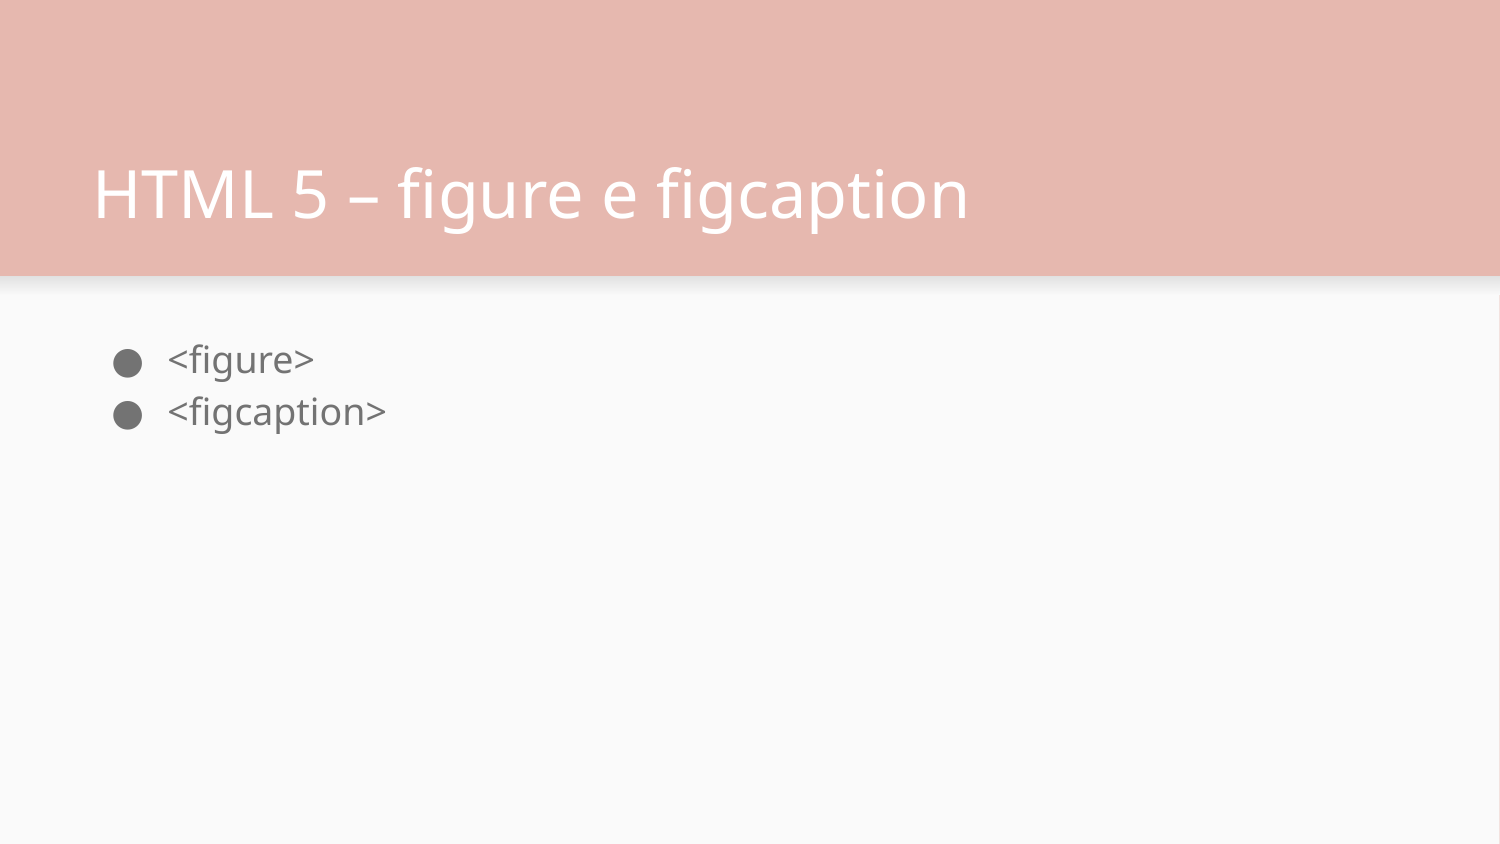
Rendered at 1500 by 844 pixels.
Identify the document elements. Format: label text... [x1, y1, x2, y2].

title HTML 5 – figure e figcaption [77, 121, 1427, 248]
list <figure> <figcaption> [77, 314, 1427, 760]
